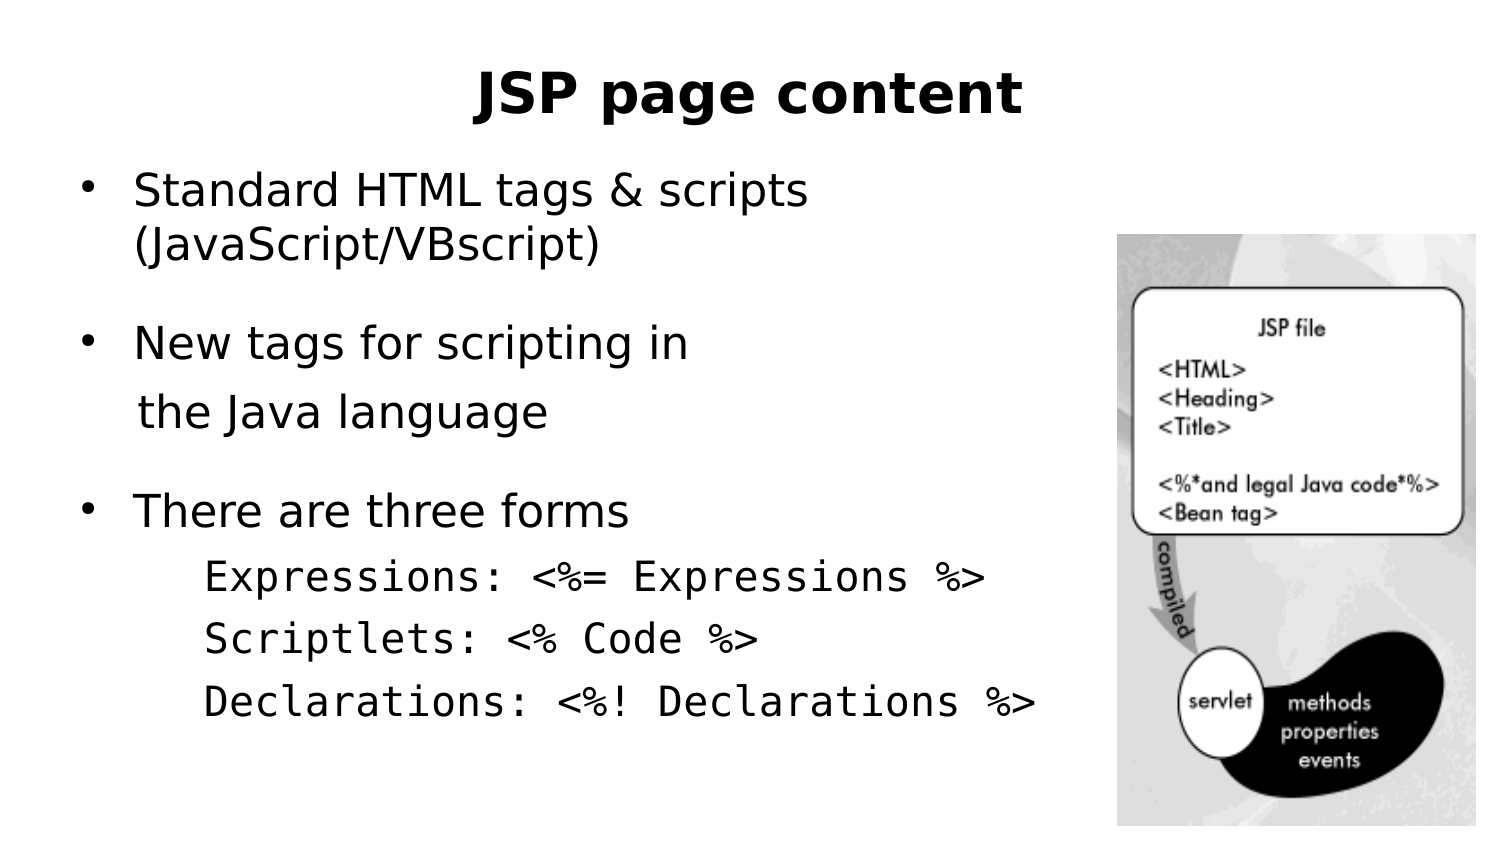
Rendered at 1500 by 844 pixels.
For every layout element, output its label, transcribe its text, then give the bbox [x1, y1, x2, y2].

list Standard HTML tags & scripts (JavaScript/VBscript) New tags for scripting in the Java language There are three forms Expressions: <%= Expressions %> Scriptlets: <% Code %> Declarations: <%! Declarations %> [47, 153, 1087, 807]
picture [1117, 234, 1476, 826]
title JSP page content [75, 33, 1425, 133]
